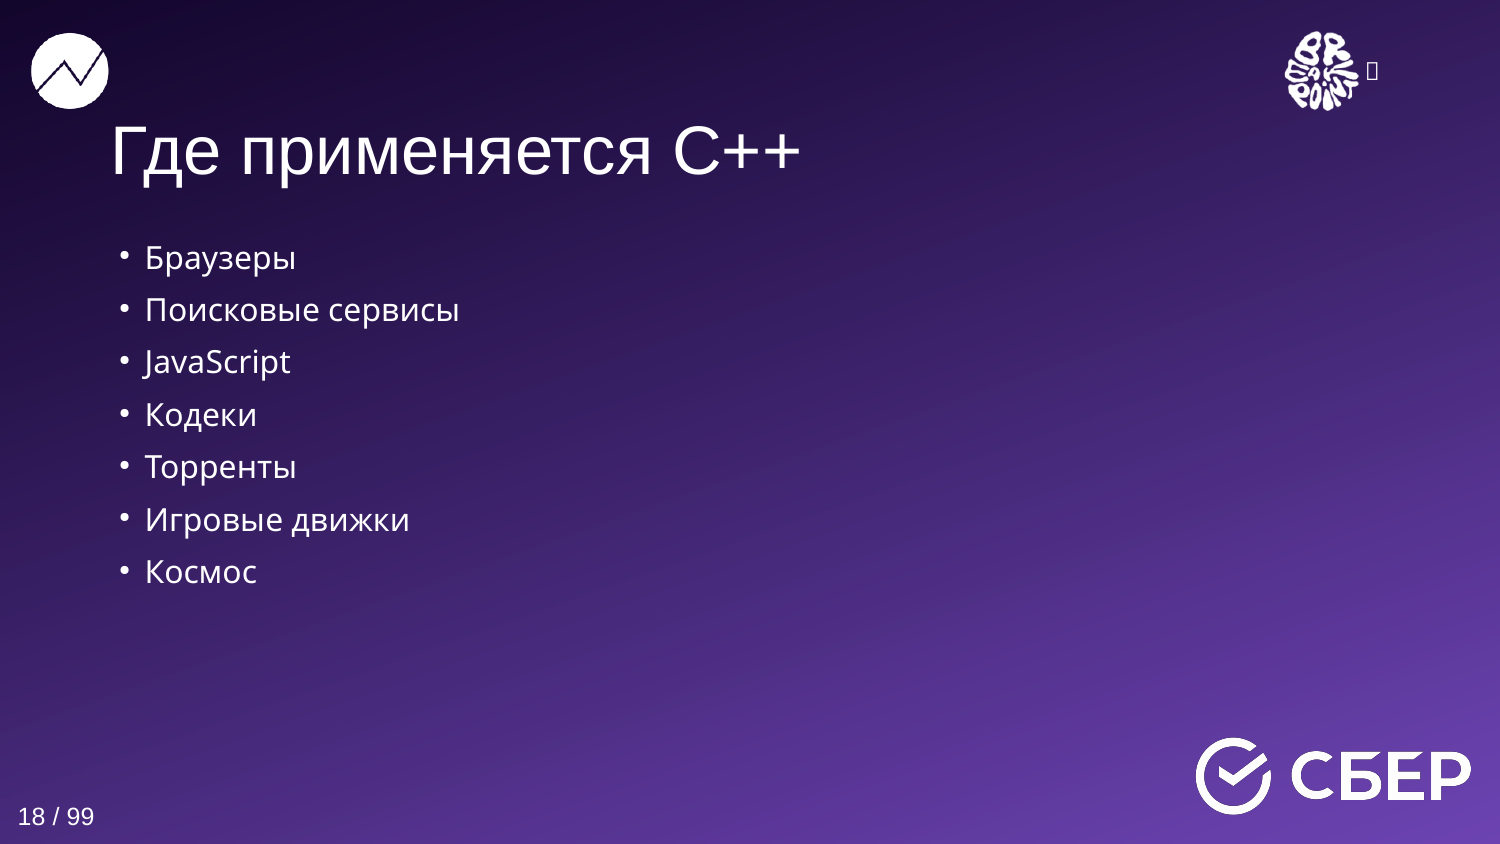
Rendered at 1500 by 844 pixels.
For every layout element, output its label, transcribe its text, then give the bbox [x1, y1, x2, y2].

picture [0, 0, 1500, 844]
list Браузеры Поисковые сервисы JavaScript Кодеки Торренты Игровые движки Космос [103, 195, 488, 601]
title Где применяется C++ [103, 100, 1397, 205]
text_box 🐙 [1364, 36, 1489, 107]
text_box <number> / 99 [2, 795, 632, 839]
